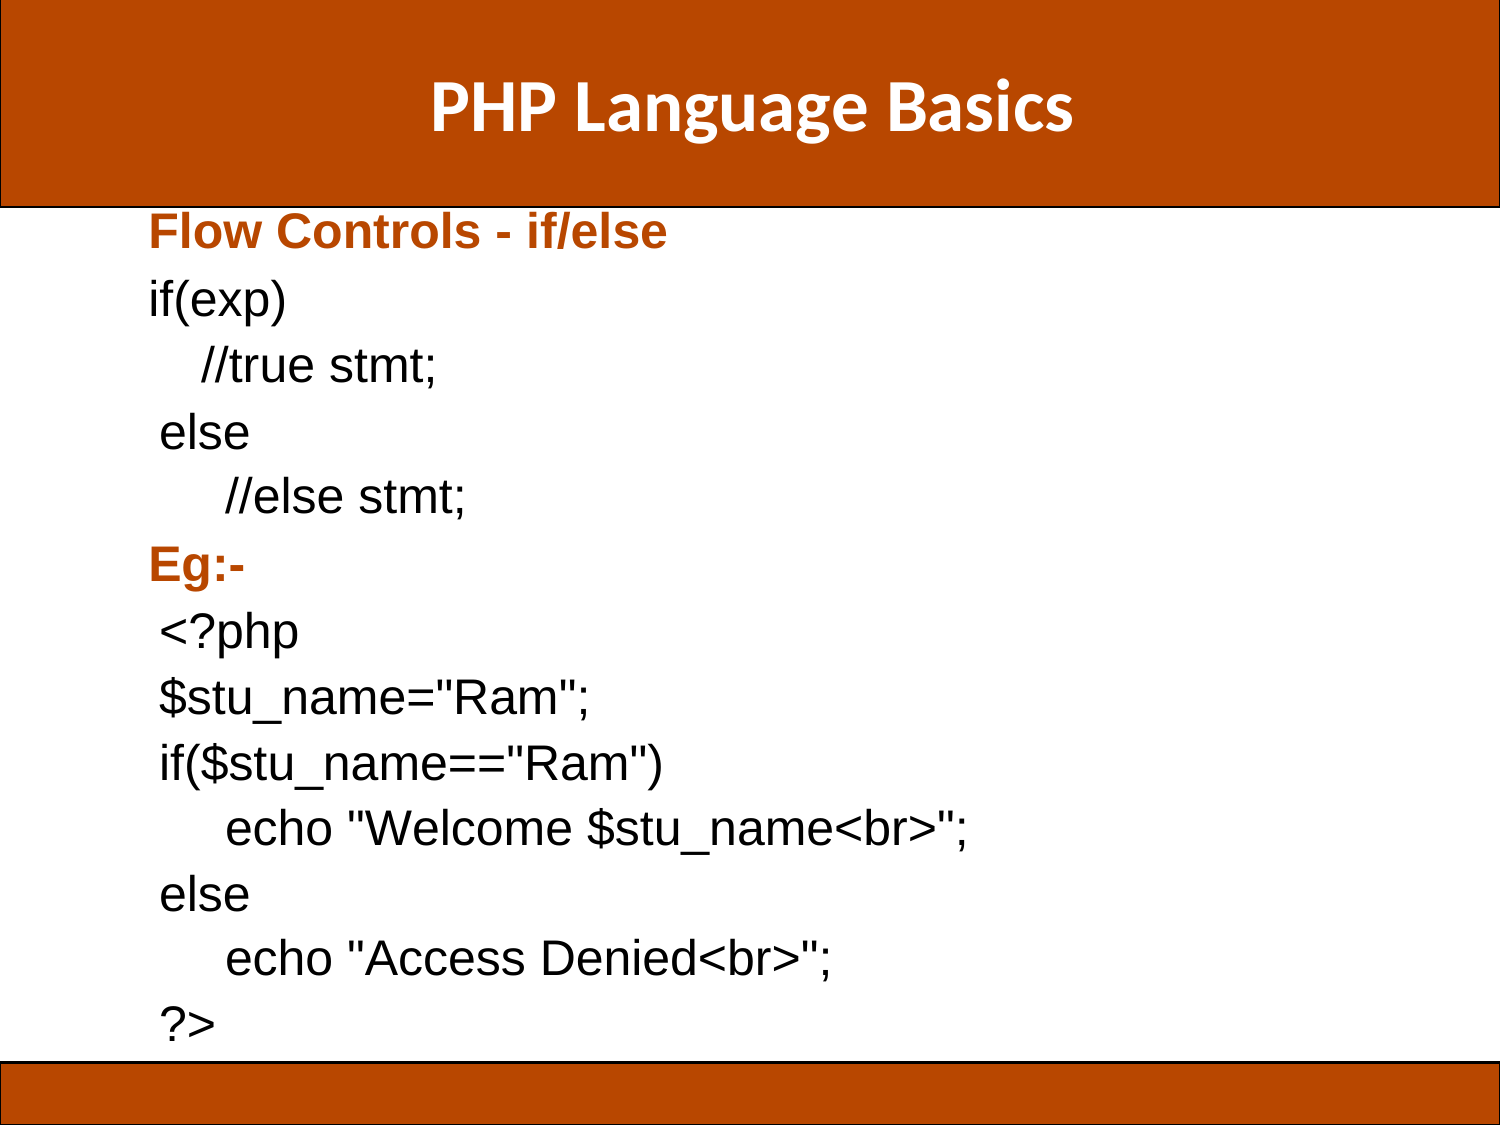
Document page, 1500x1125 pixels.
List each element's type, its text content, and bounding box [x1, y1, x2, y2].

text_box PHP Language Basics [295, 66, 1211, 154]
list Flow Controls - if/else if(exp) //true stmt; else //else stmt; Eg:- <?php $stu_name="Ram"; if($stu_name=="Ram") echo "Welcome $stu_name<br>"; else echo "Access Denied<br>"; ?> [37, 206, 1418, 1125]
